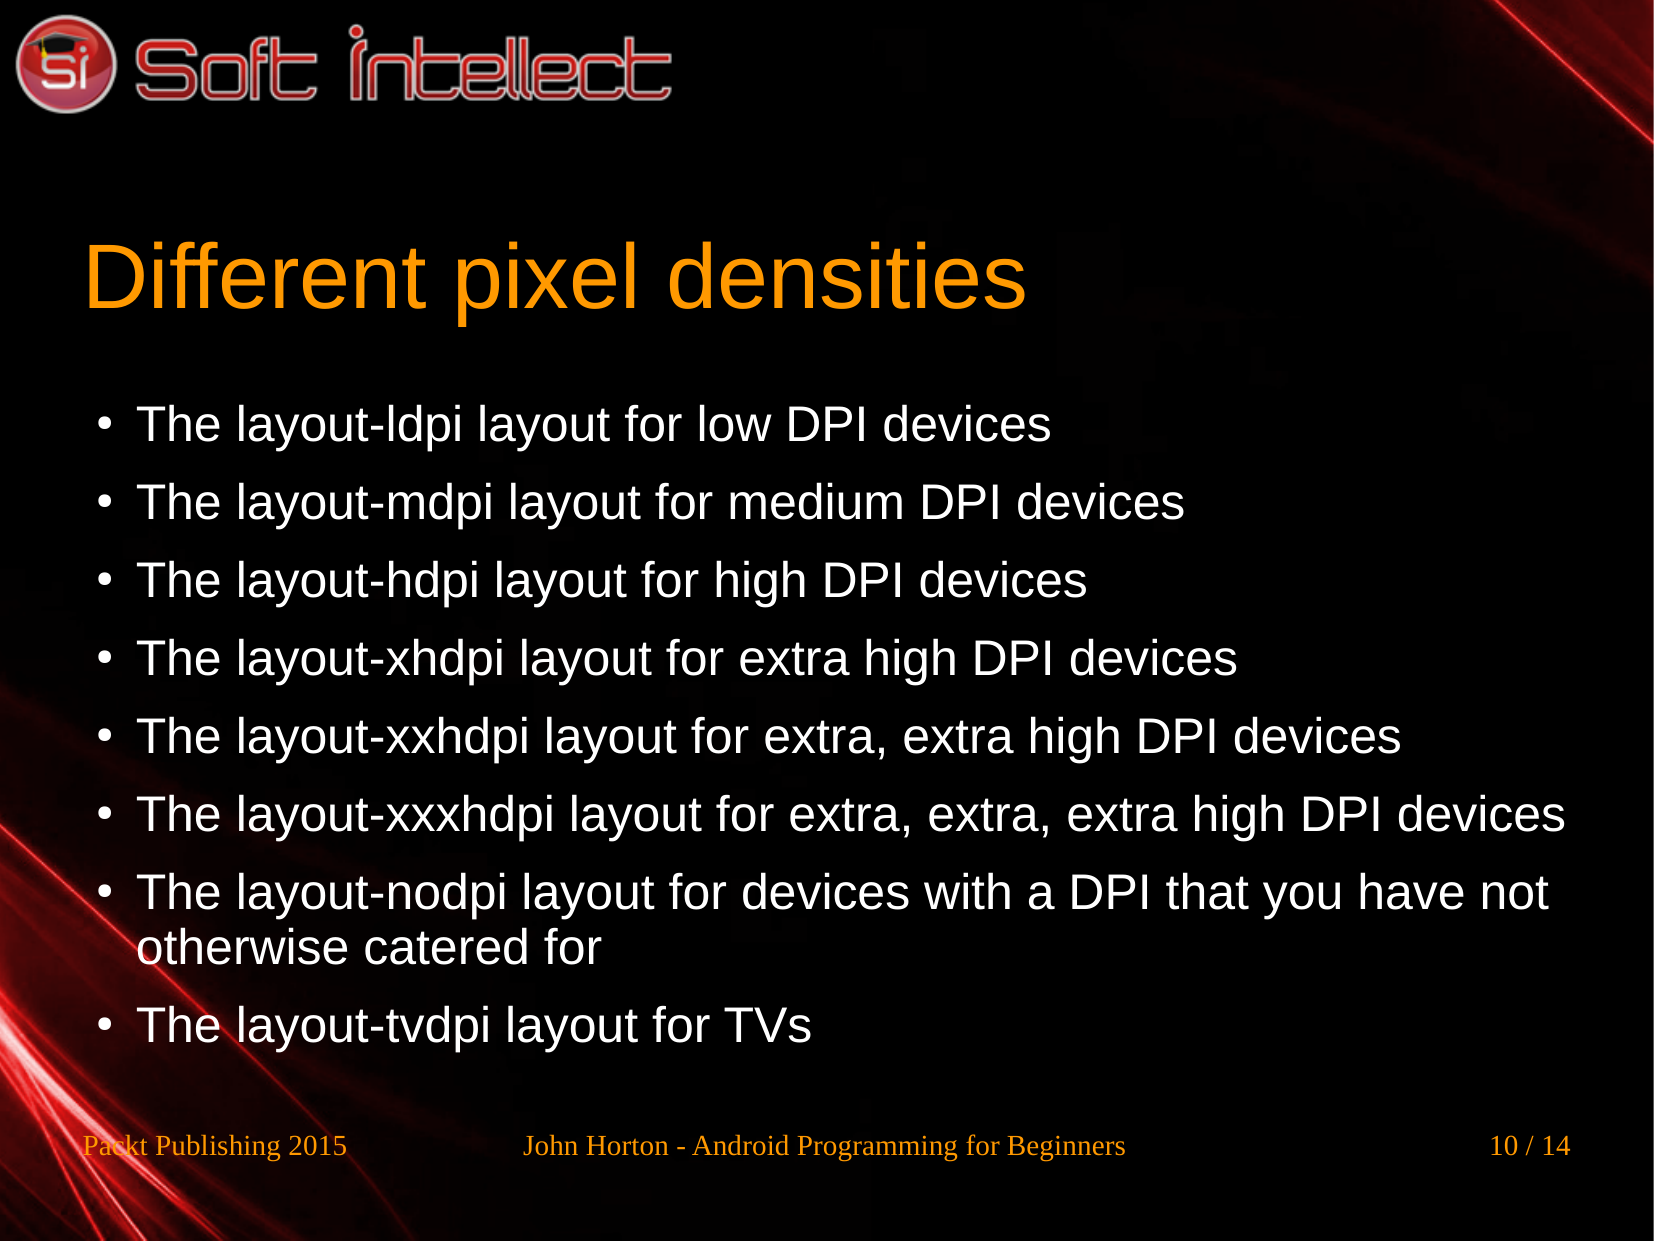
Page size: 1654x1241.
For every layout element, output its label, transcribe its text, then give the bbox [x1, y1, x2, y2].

list The layout-ldpi layout for low DPI devices The layout-mdpi layout for medium DPI devices The layout-hdpi layout for high DPI devices The layout-xhdpi layout for extra high DPI devices The layout-xxhdpi layout for extra, extra high DPI devices The layout-xxxhdpi layout for extra, extra, extra high DPI devices The layout-nodpi layout for devices with a DPI that you have not otherwise catered for The layout-tvdpi layout for TVs [82, 396, 1571, 1116]
title Different pixel densities [82, 173, 1571, 381]
picture [0, 0, 1654, 1241]
